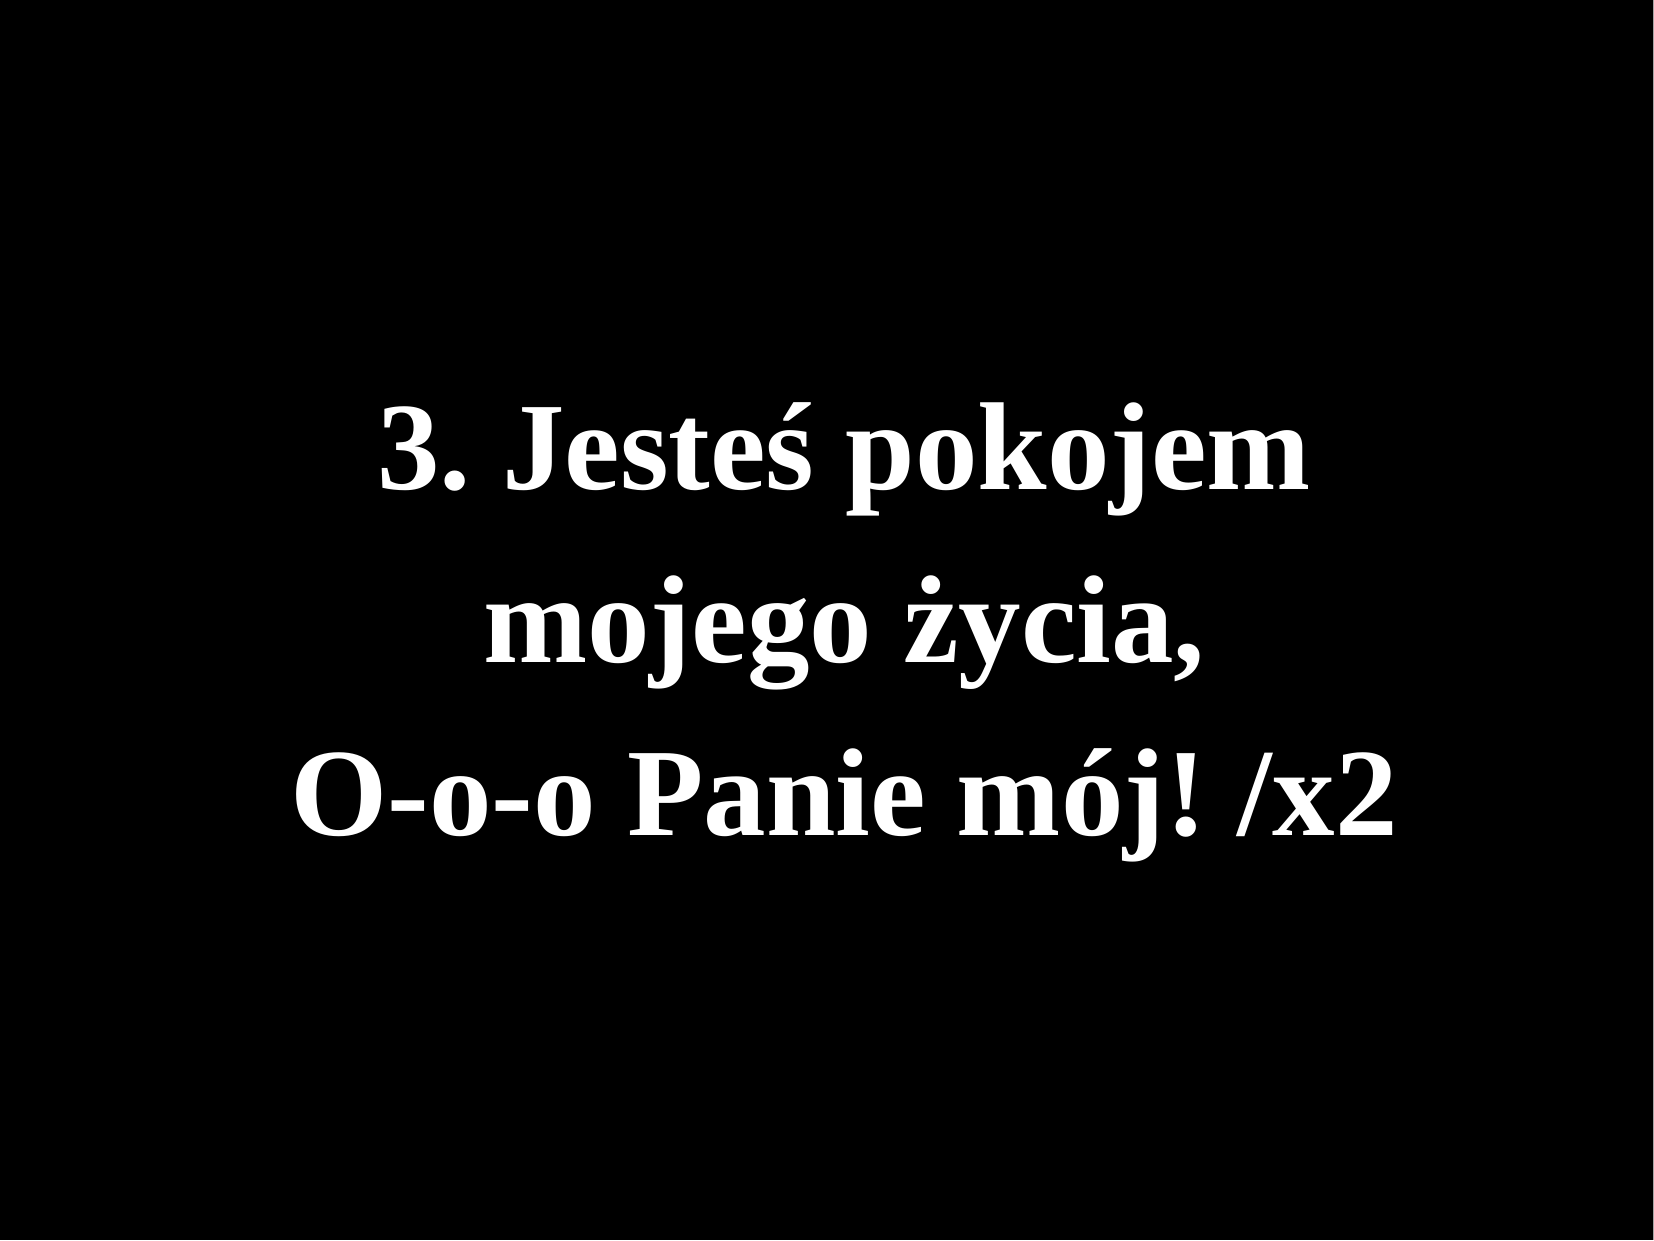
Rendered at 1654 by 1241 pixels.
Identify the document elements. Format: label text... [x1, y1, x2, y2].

subtitle 3. Jesteś pokojem ppp mojego życia, ppp O-o-o Panie mój! /x2 [0, 0, 1654, 1241]
